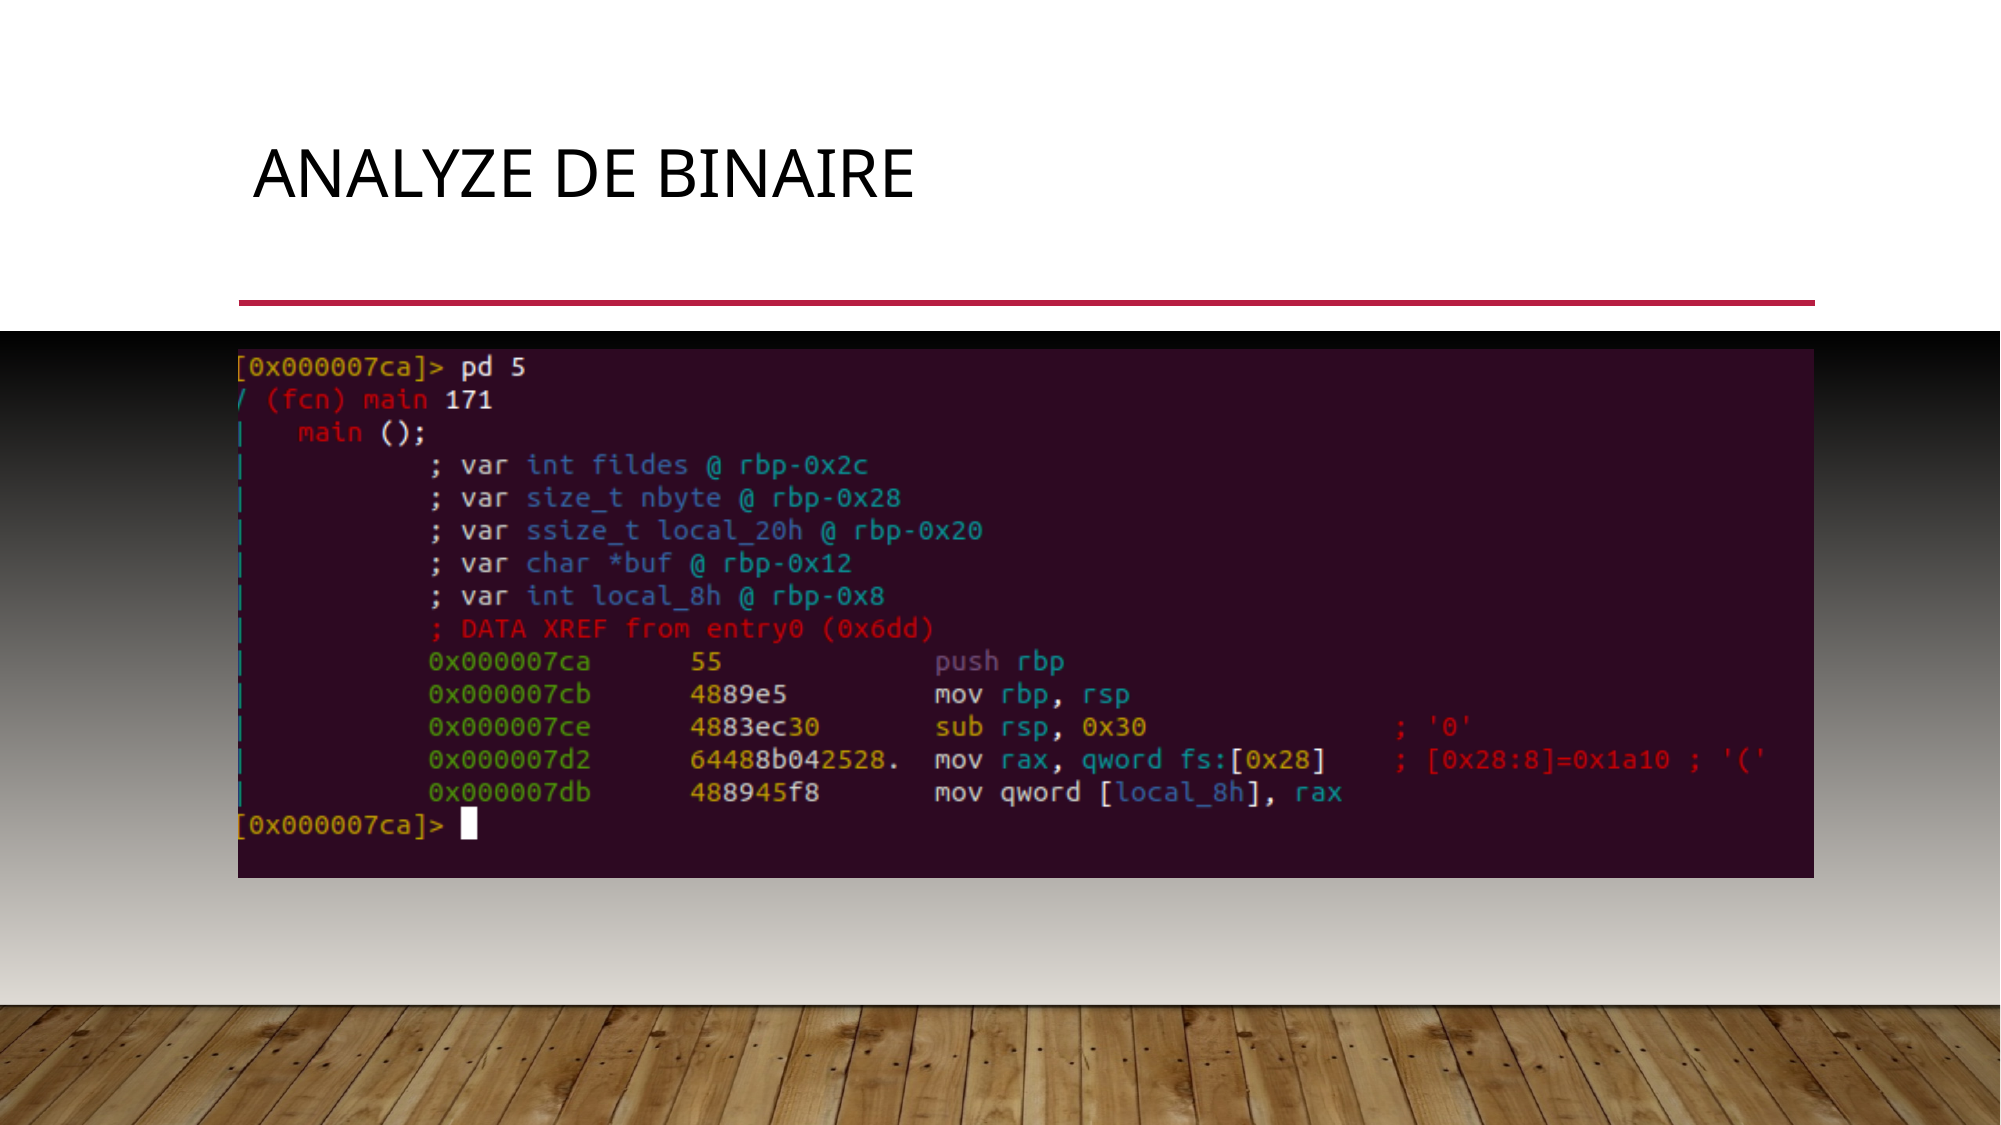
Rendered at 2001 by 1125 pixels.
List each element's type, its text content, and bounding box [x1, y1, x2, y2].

text_box [0, 331, 2000, 1005]
title ANALYZE DE BINAIRE [238, 131, 1814, 305]
picture [0, 1005, 2000, 1125]
picture [238, 349, 1814, 878]
